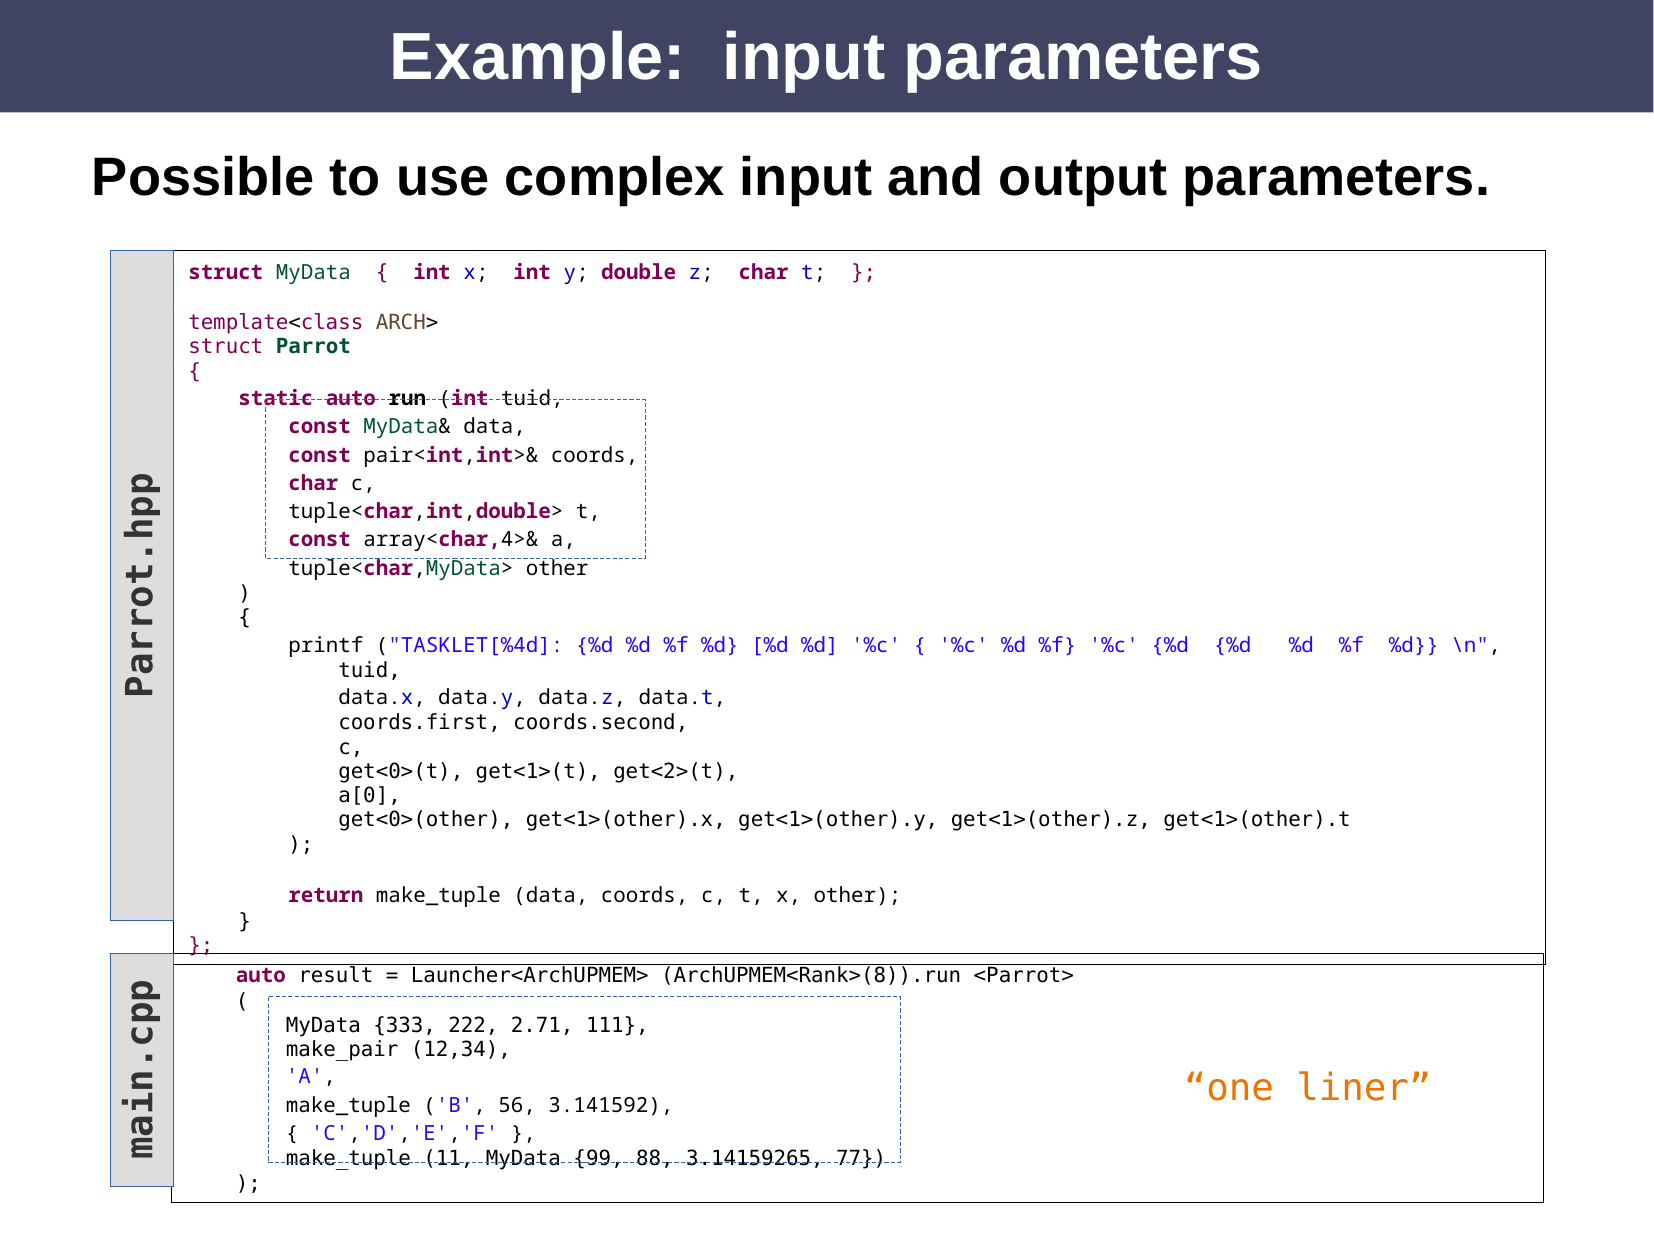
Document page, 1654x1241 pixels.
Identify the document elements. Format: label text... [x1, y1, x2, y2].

text_box “one liner” [1121, 1012, 1495, 1163]
text_box Example: input parameters [0, 0, 1654, 113]
text_box main.cpp [110, 953, 174, 1187]
text_box struct MyData { int x; int y; double z; char t; }; template<class ARCH> struct Parrot { static auto run (int tuid, const MyData& data, const pair<int,int>& coords, char c, tuple<char,int,double> t, const array<char,4>& a, tuple<char,MyData> other ) { printf ("TASKLET[%4d]: {%d %d %f %d} [%d %d] '%c' { '%c' %d %f} '%c' {%d {%d %d %f %d}} \n", tuid, data.x, data.y, data.z, data.t, coords.first, coords.second, c, get<0>(t), get<1>(t), get<2>(t), a[0], get<0>(other), get<1>(other).x, get<1>(other).y, get<1>(other).z, get<1>(other).t ); return make_tuple (data, coords, c, t, x, other); } }; [174, 250, 1546, 921]
text_box Possible to use complex input and output parameters. [77, 114, 1578, 240]
text_box Parrot.hpp [110, 250, 174, 921]
text_box auto result = Launcher<ArchUPMEM> (ArchUPMEM<Rank>(8)).run <Parrot> ( MyData {333, 222, 2.71, 111}, make_pair (12,34), 'A', make_tuple ('B', 56, 3.141592), { 'C','D','E','F' }, make_tuple (11, MyData {99, 88, 3.14159265, 77}) ); [174, 953, 1544, 1187]
